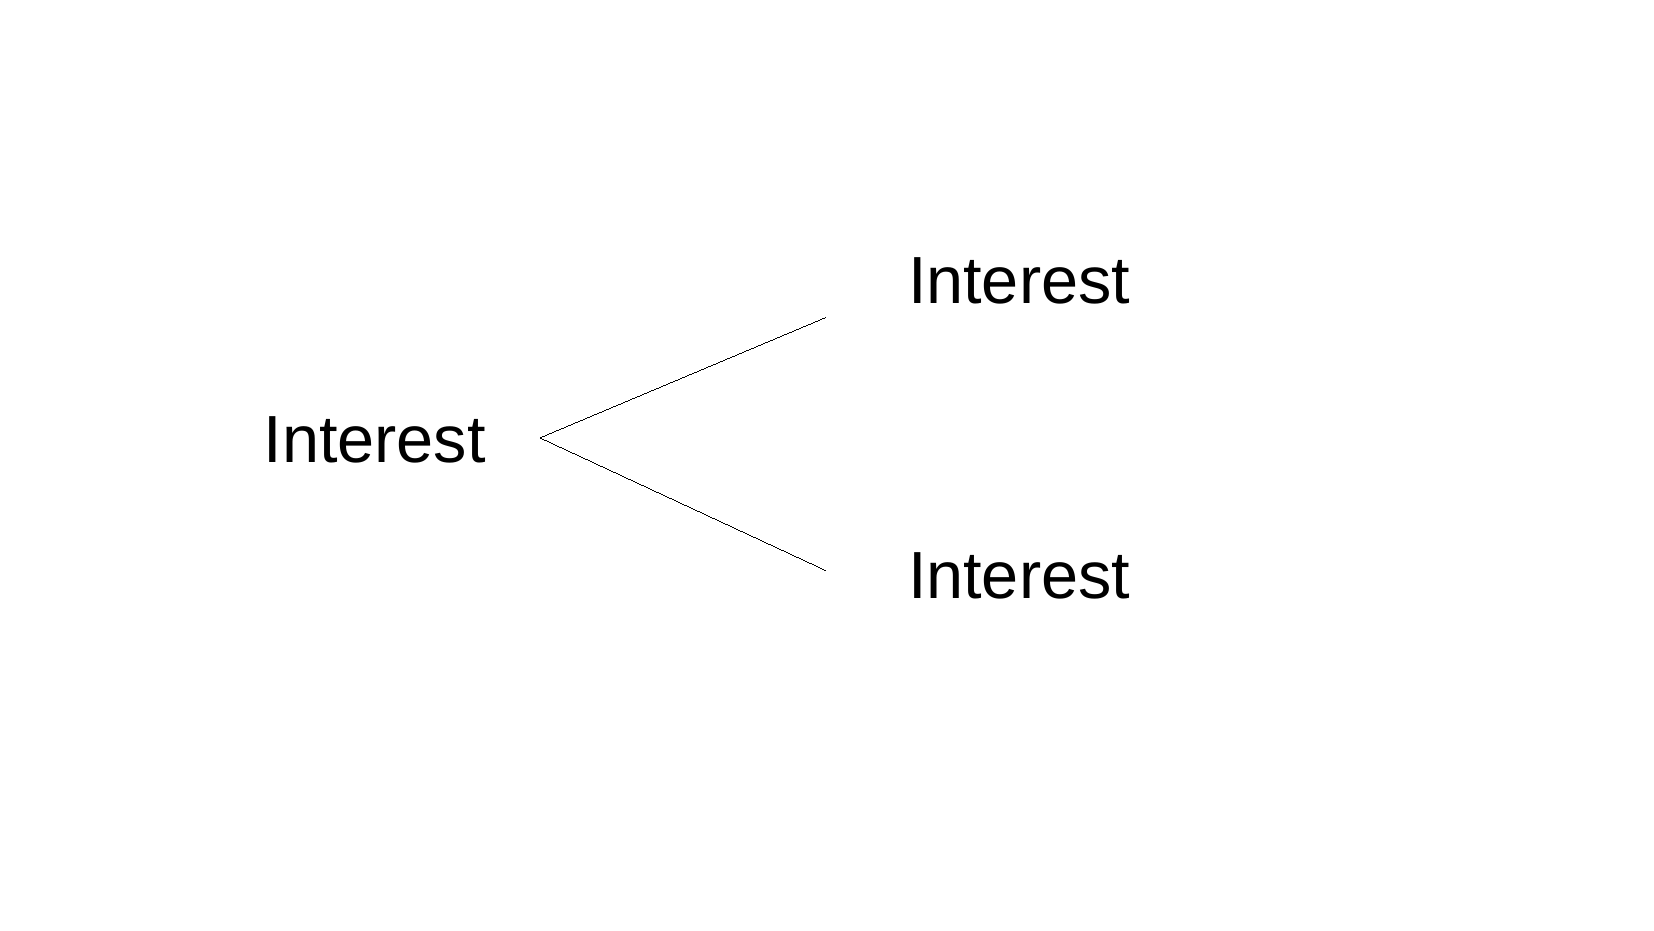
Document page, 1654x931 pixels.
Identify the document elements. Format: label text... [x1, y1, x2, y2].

list Interest [837, 243, 1213, 334]
list Interest [837, 538, 1213, 629]
list Interest [193, 402, 569, 493]
